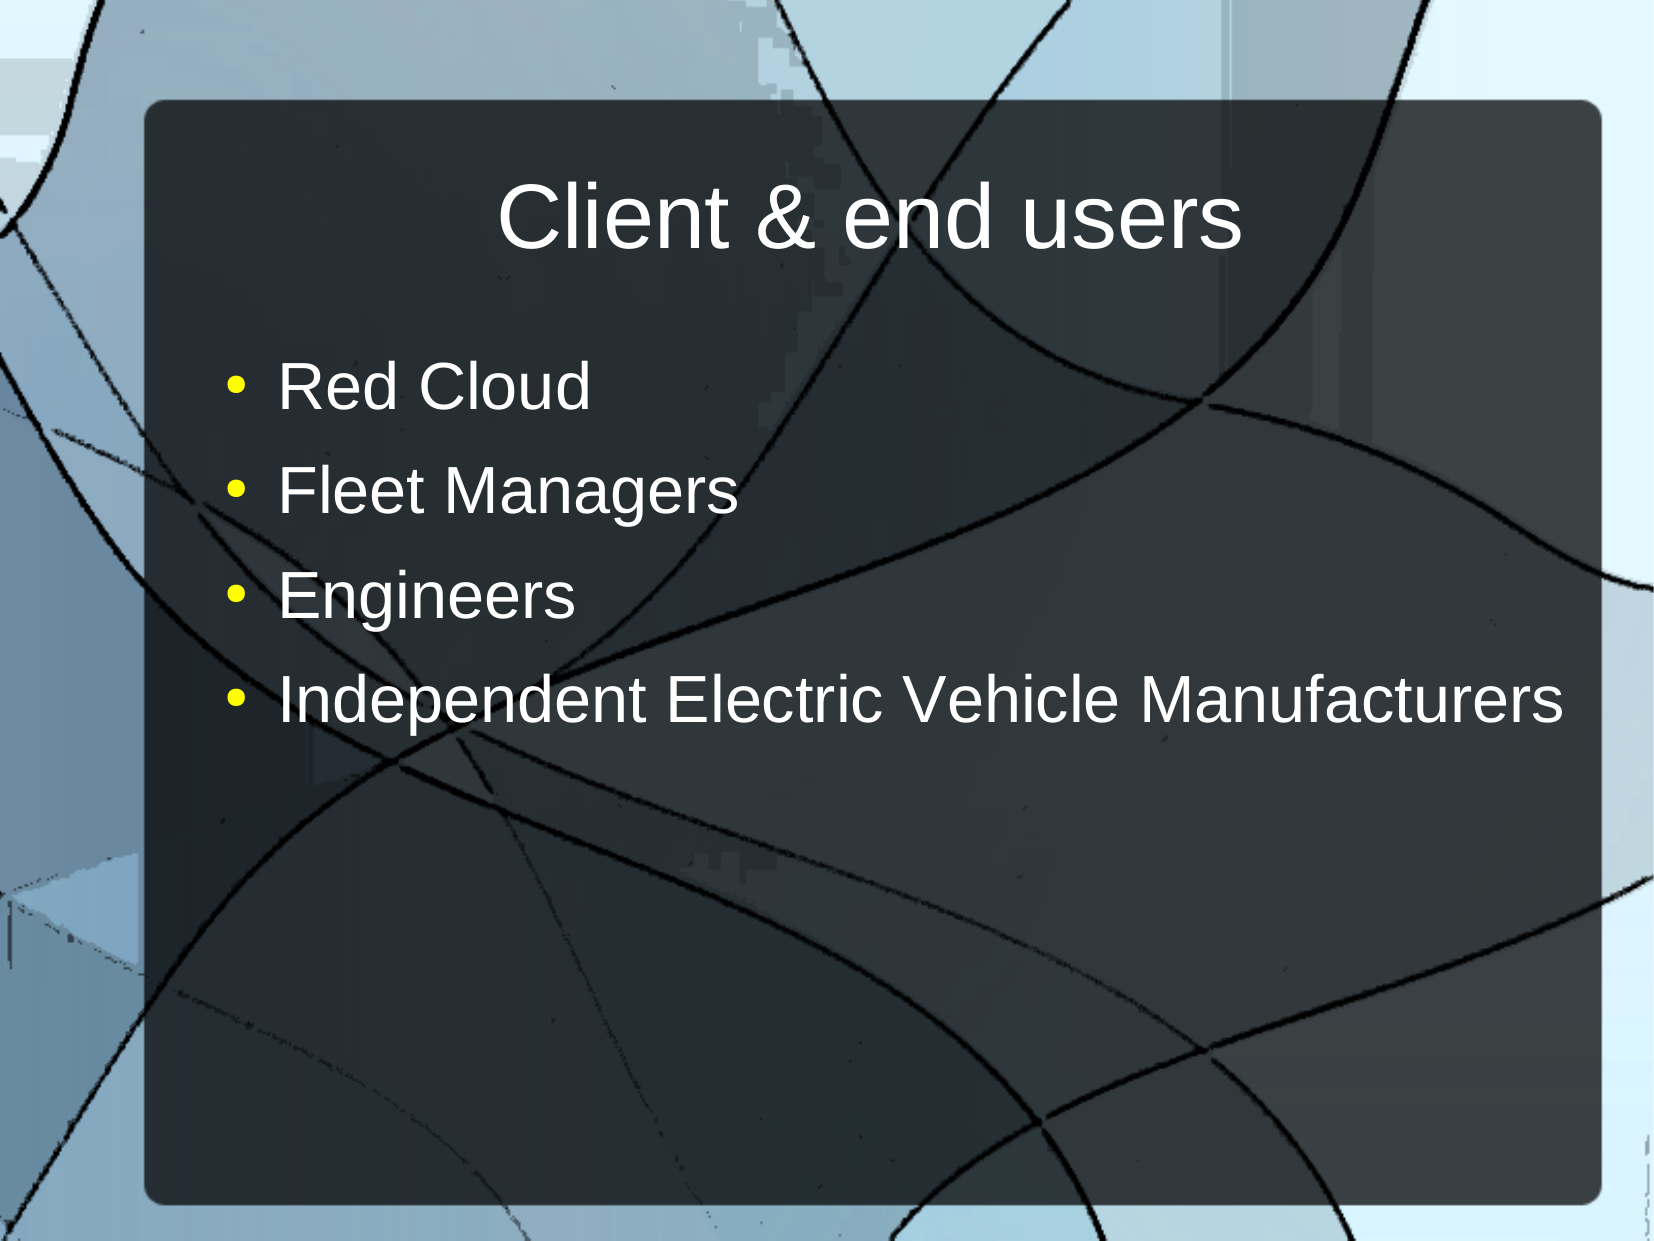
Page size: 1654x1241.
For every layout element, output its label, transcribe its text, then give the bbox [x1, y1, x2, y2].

title Client & end users [159, 108, 1583, 325]
list Red Cloud Fleet Managers Engineers Independent Electric Vehicle Manufacturers [206, 349, 1571, 1019]
picture [0, 0, 1654, 1241]
